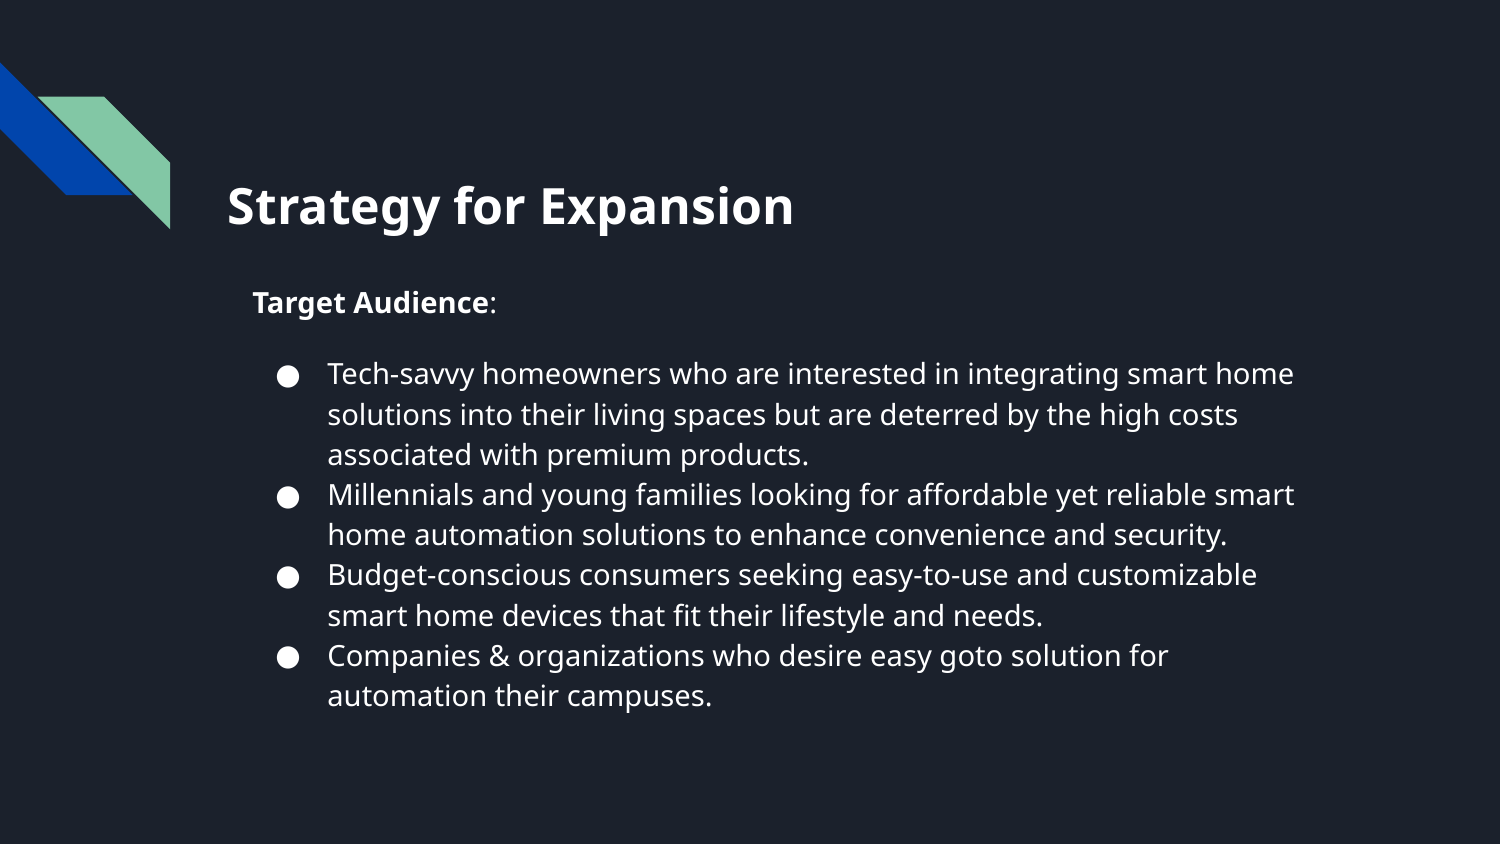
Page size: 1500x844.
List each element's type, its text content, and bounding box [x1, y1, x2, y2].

title Strategy for Expansion [212, 129, 1368, 280]
list Target Audience: Tech-savvy homeowners who are interested in integrating smart home solutions into their living spaces but are deterred by the high costs associated with premium products. Millennials and young families looking for affordable yet reliable smart home automation solutions to enhance convenience and security. Budget-conscious consumers seeking easy-to-use and customizable smart home devices that fit their lifestyle and needs. Companies & organizations who desire easy goto solution for automation their campuses. [237, 264, 1343, 742]
